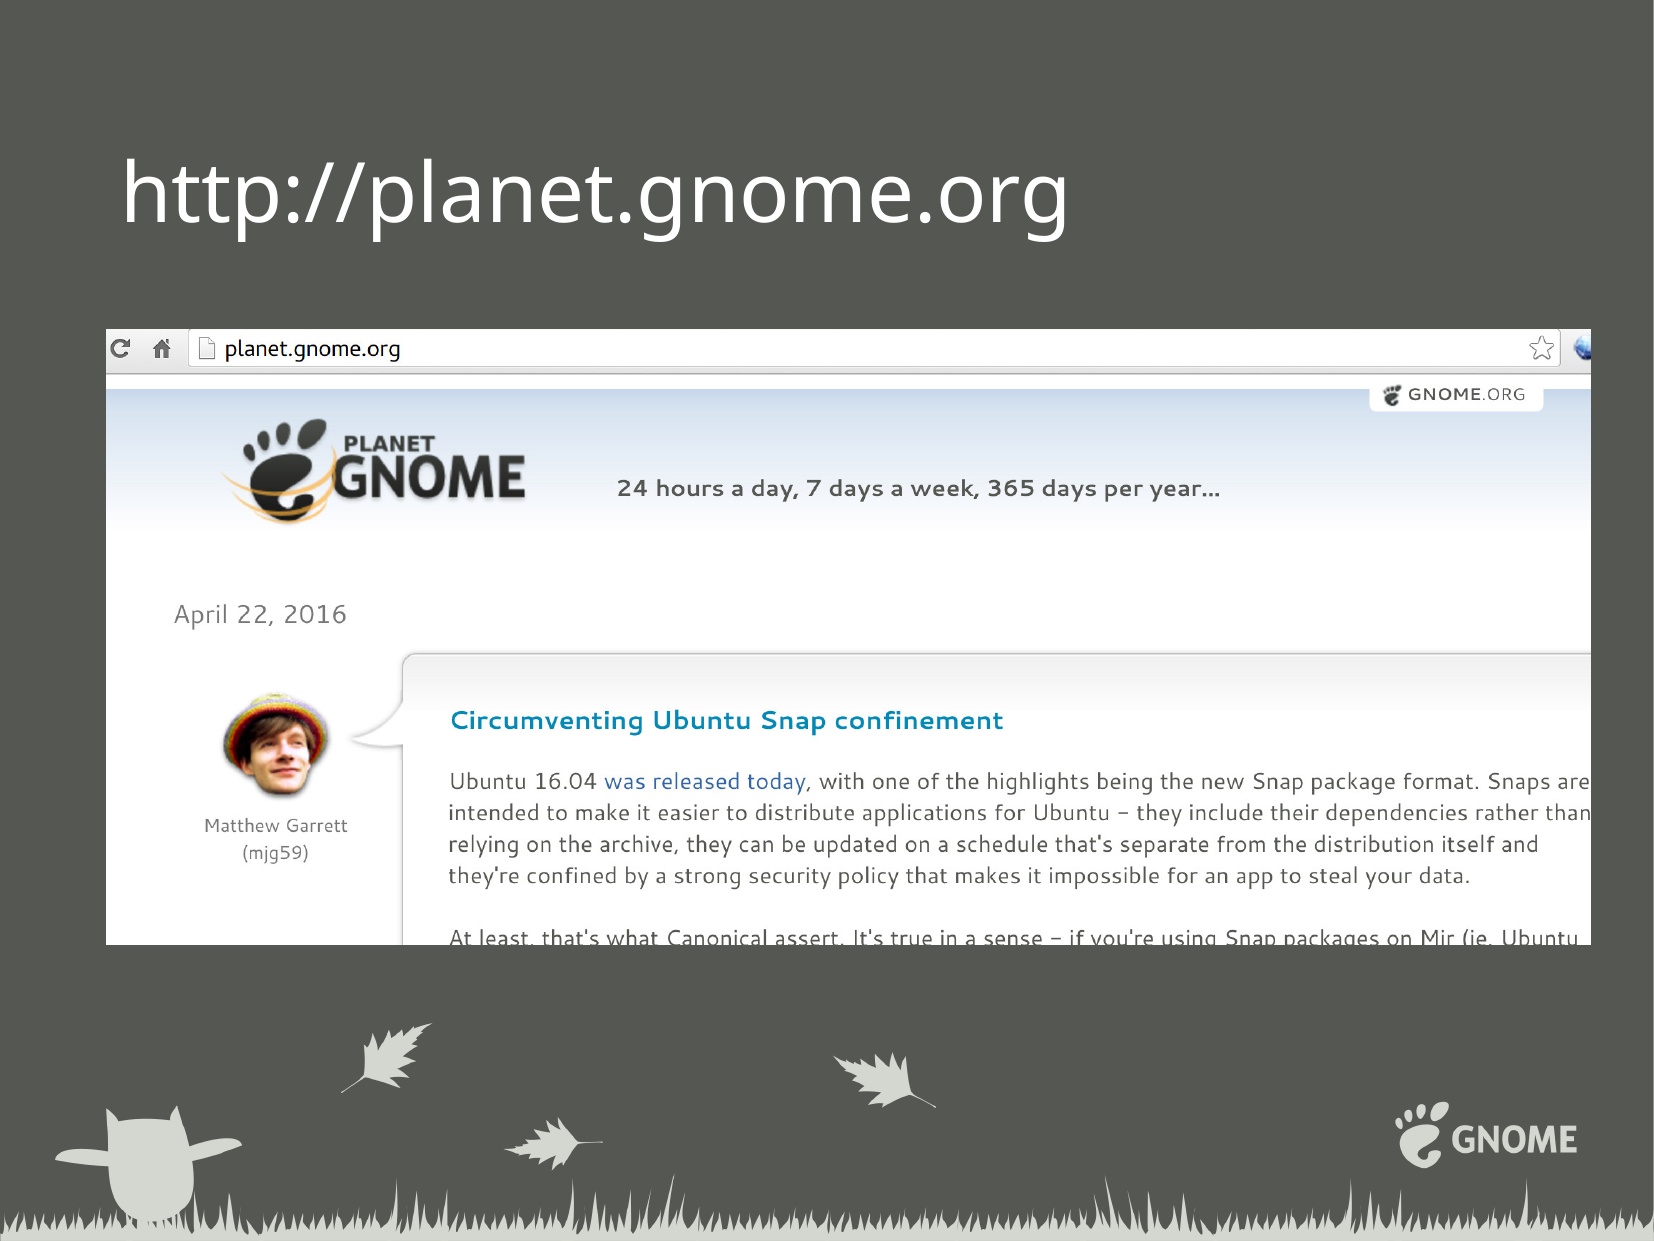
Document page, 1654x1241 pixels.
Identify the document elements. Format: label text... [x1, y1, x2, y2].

title http://planet.gnome.org [120, 144, 1609, 236]
picture [0, 0, 1654, 1241]
